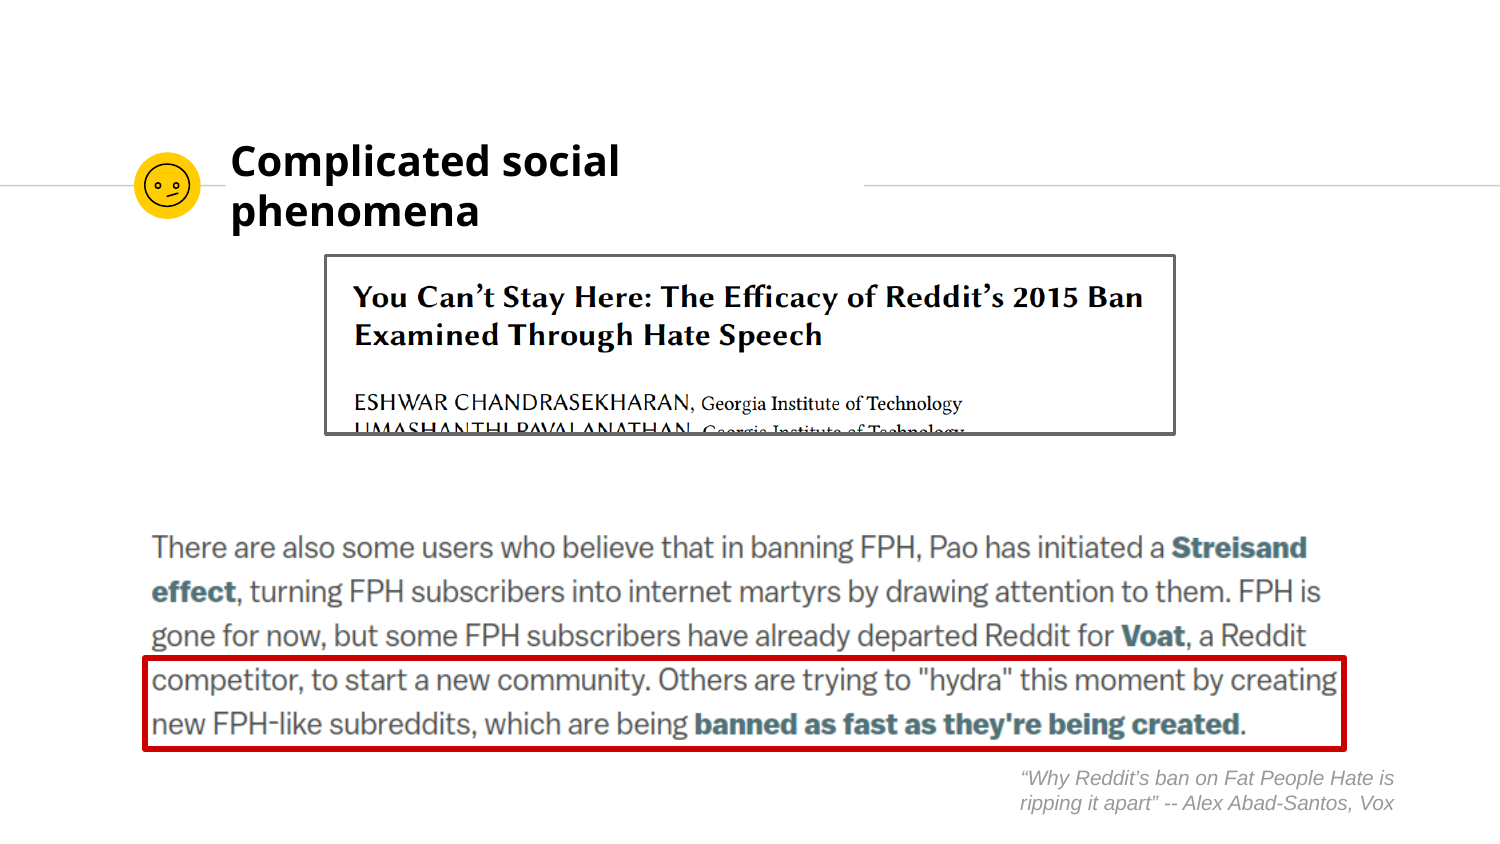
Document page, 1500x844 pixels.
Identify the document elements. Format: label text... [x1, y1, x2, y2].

picture [135, 518, 1365, 760]
text_box “Why Reddit’s ban on Fat People Hate is ripping it apart” -- Alex Abad-Santos, Vox [991, 749, 1410, 821]
picture [148, 661, 1341, 746]
picture [327, 257, 1173, 433]
title Complicated social phenomena [215, 149, 872, 221]
